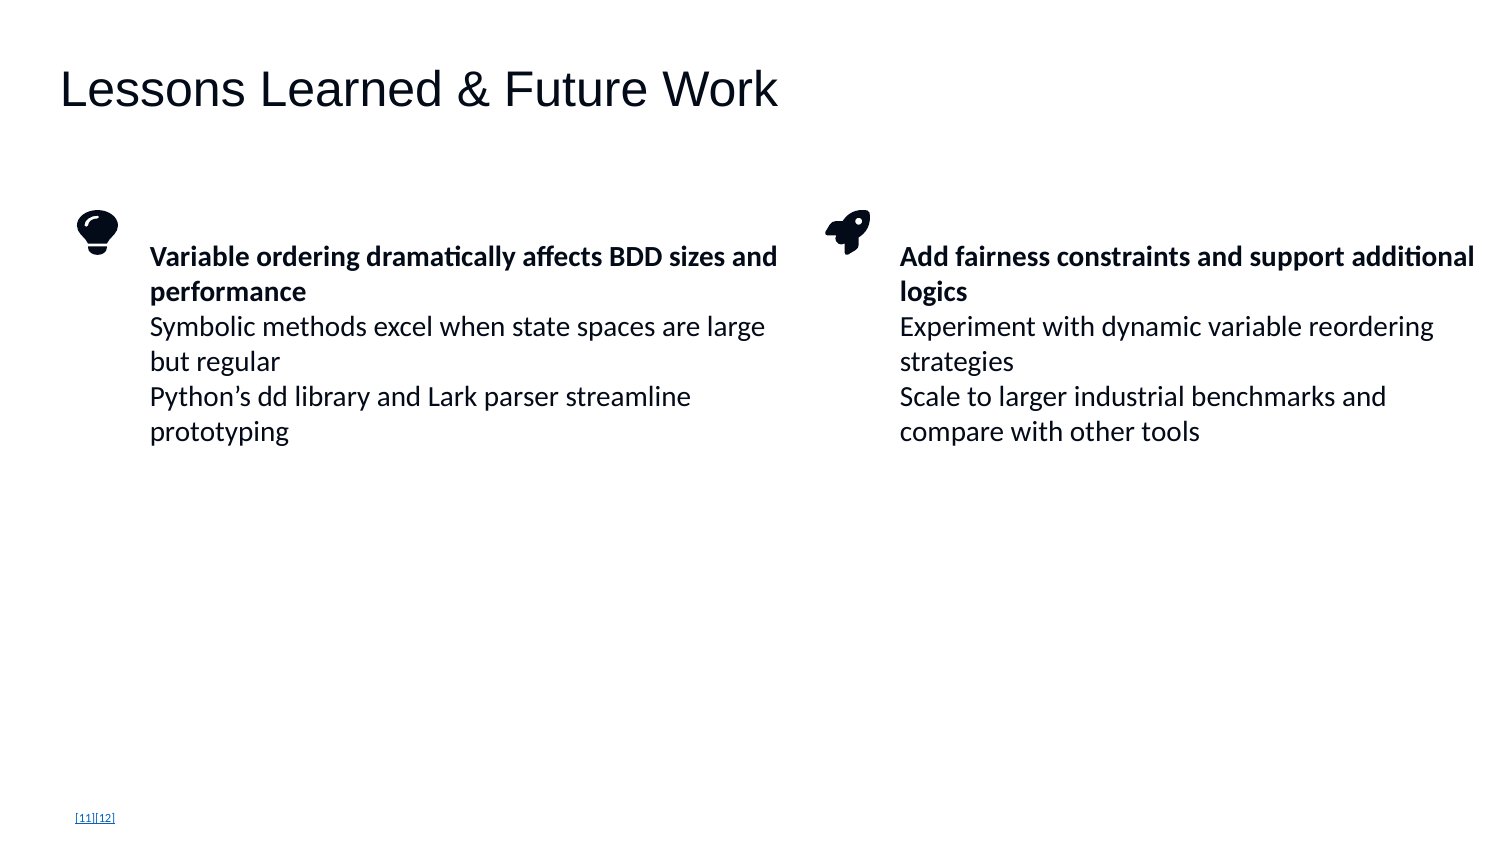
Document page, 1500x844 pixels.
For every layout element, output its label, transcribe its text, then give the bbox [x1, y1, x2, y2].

text_box Add fairness constraints and support additional logics Experiment with dynamic variable reordering strategies Scale to larger industrial benchmarks and compare with other tools [884, 209, 1500, 510]
text_box Lessons Learned & Future Work [44, 45, 1455, 128]
picture [75, 210, 120, 255]
text_box Variable ordering dramatically affects BDD sizes and performance Symbolic methods excel when state spaces are large but regular Python’s dd library and Lark parser streamline prototyping [134, 209, 825, 510]
picture [825, 210, 870, 255]
text_box [11][12] [74, 791, 1425, 844]
